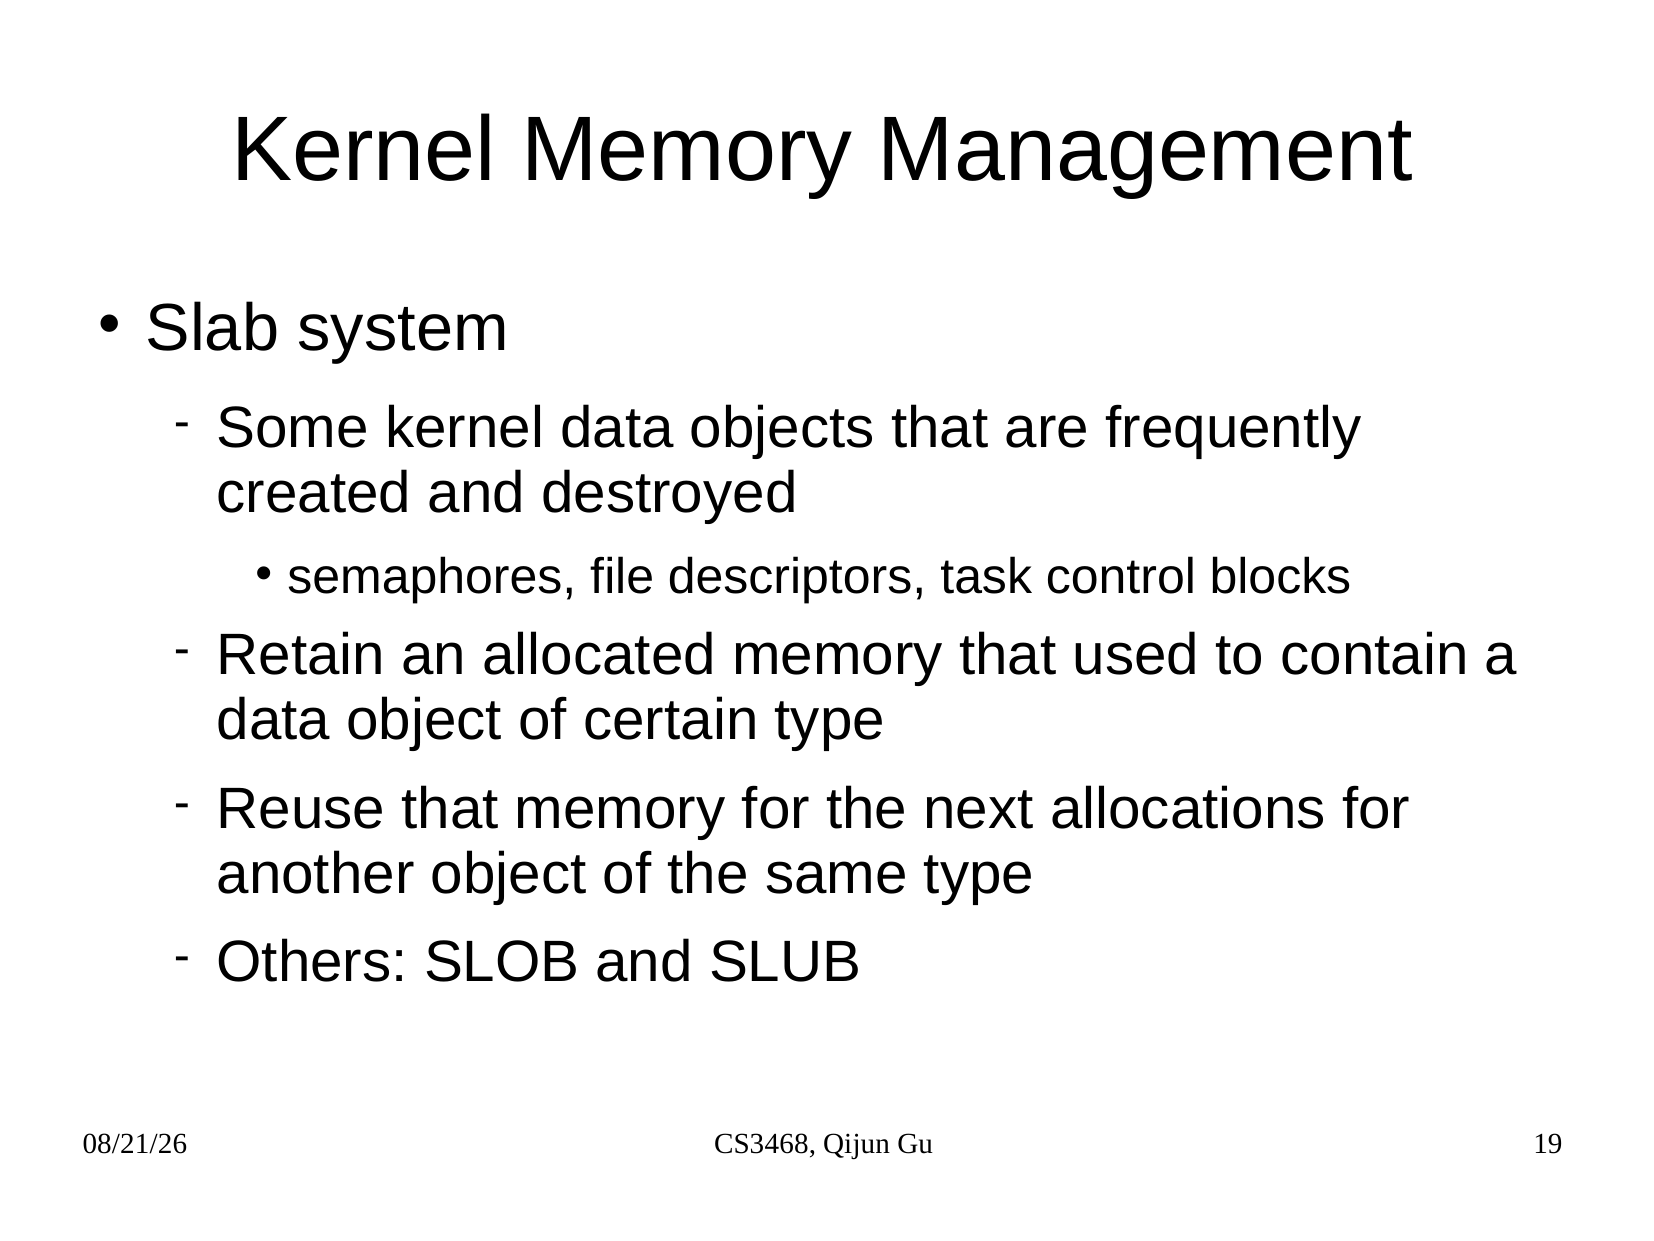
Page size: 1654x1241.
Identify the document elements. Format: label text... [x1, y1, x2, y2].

title Kernel Memory Management [82, 56, 1563, 242]
list Slab system Some kernel data objects that are frequently created and destroyed semaphores, file descriptors, task control blocks Retain an allocated memory that used to contain a data object of certain type Reuse that memory for the next allocations for another object of the same type Others: SLOB and SLUB [82, 290, 1563, 1087]
